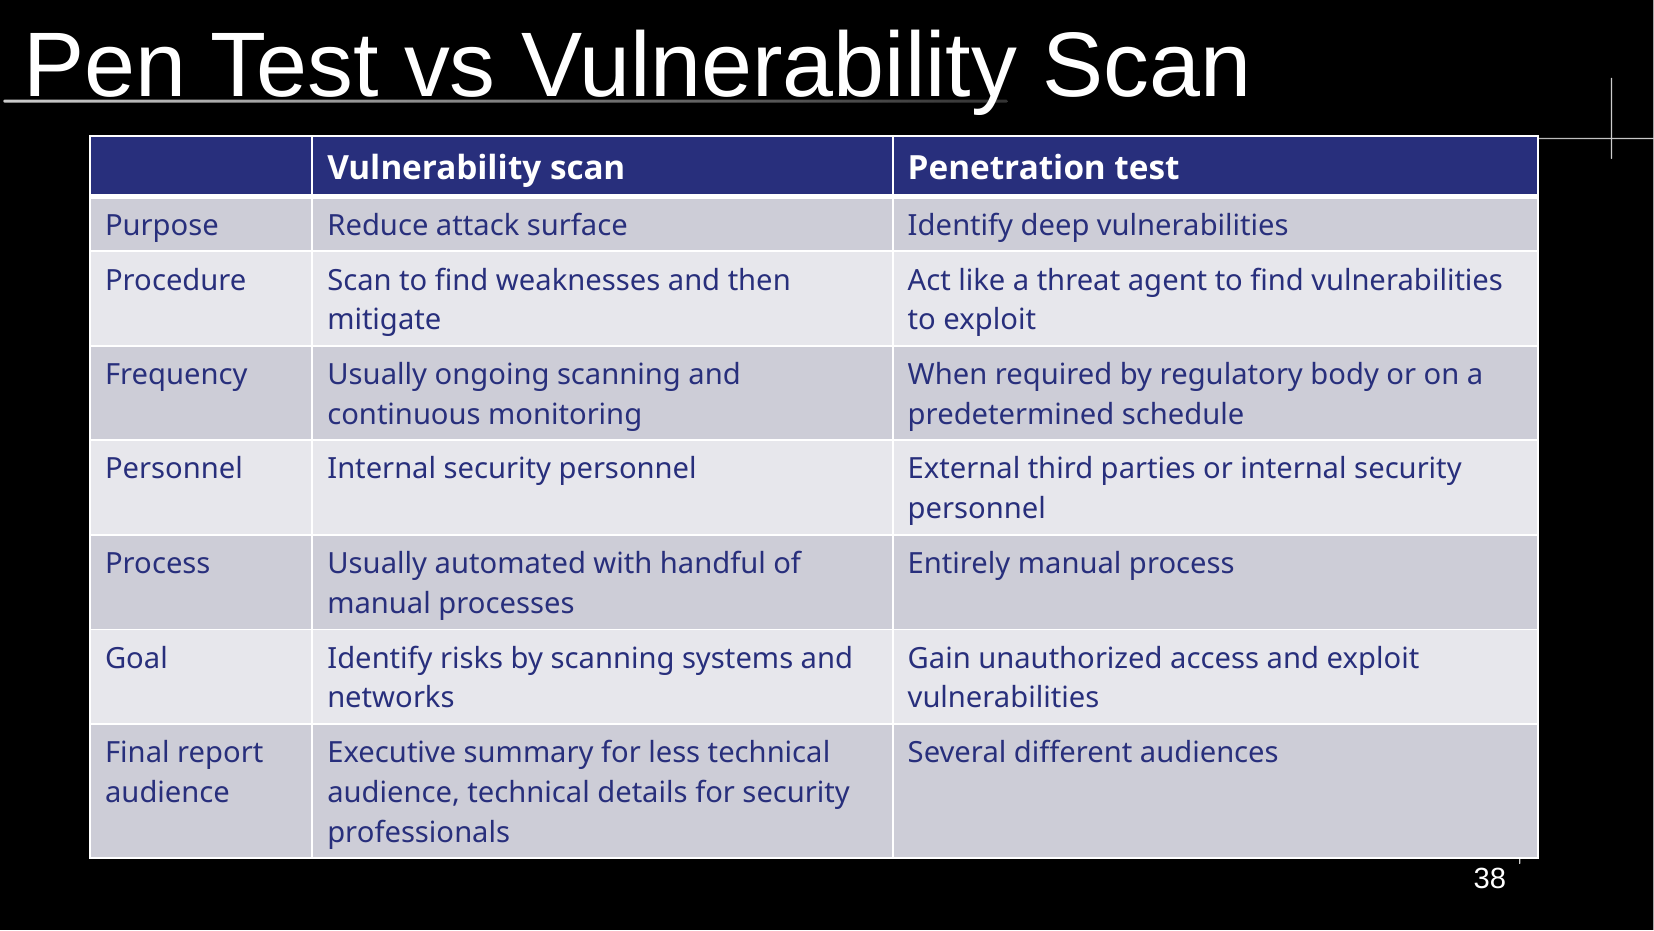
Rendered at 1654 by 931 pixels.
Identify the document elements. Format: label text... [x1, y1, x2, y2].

table_cell Scan to find weaknesses and then mitigate [313, 252, 892, 345]
table_header Vulnerability scan [313, 137, 892, 194]
table_cell Goal [91, 630, 311, 723]
table_cell Executive summary for less technical audience, technical details for security professionals [313, 725, 892, 857]
table_cell Frequency [91, 347, 311, 439]
table_cell External third parties or internal security personnel [894, 441, 1537, 534]
table_header Penetration test [894, 137, 1537, 194]
table_cell Entirely manual process [894, 536, 1537, 629]
table_cell Gain unauthorized access and exploit vulnerabilities [894, 630, 1537, 723]
table_cell Identify risks by scanning systems and networks [313, 630, 892, 723]
table_cell Usually ongoing scanning and continuous monitoring [313, 347, 892, 439]
table_cell Purpose [91, 199, 311, 250]
table_cell Act like a threat agent to find vulnerabilities to exploit [894, 252, 1537, 345]
table_cell Final report audience [91, 725, 311, 857]
table_cell Reduce attack surface [313, 199, 892, 250]
table_cell Personnel [91, 441, 311, 534]
table_cell Internal security personnel [313, 441, 892, 534]
table_cell Process [91, 536, 311, 629]
table_header [91, 137, 311, 194]
title Pen Test vs Vulnerability Scan [23, 11, 1589, 119]
table_cell Procedure [91, 252, 311, 345]
table_cell When required by regulatory body or on a predetermined schedule [894, 347, 1537, 439]
table_cell Identify deep vulnerabilities [894, 199, 1537, 250]
table_cell Usually automated with handful of manual processes [313, 536, 892, 629]
table_cell Several different audiences [894, 725, 1537, 857]
